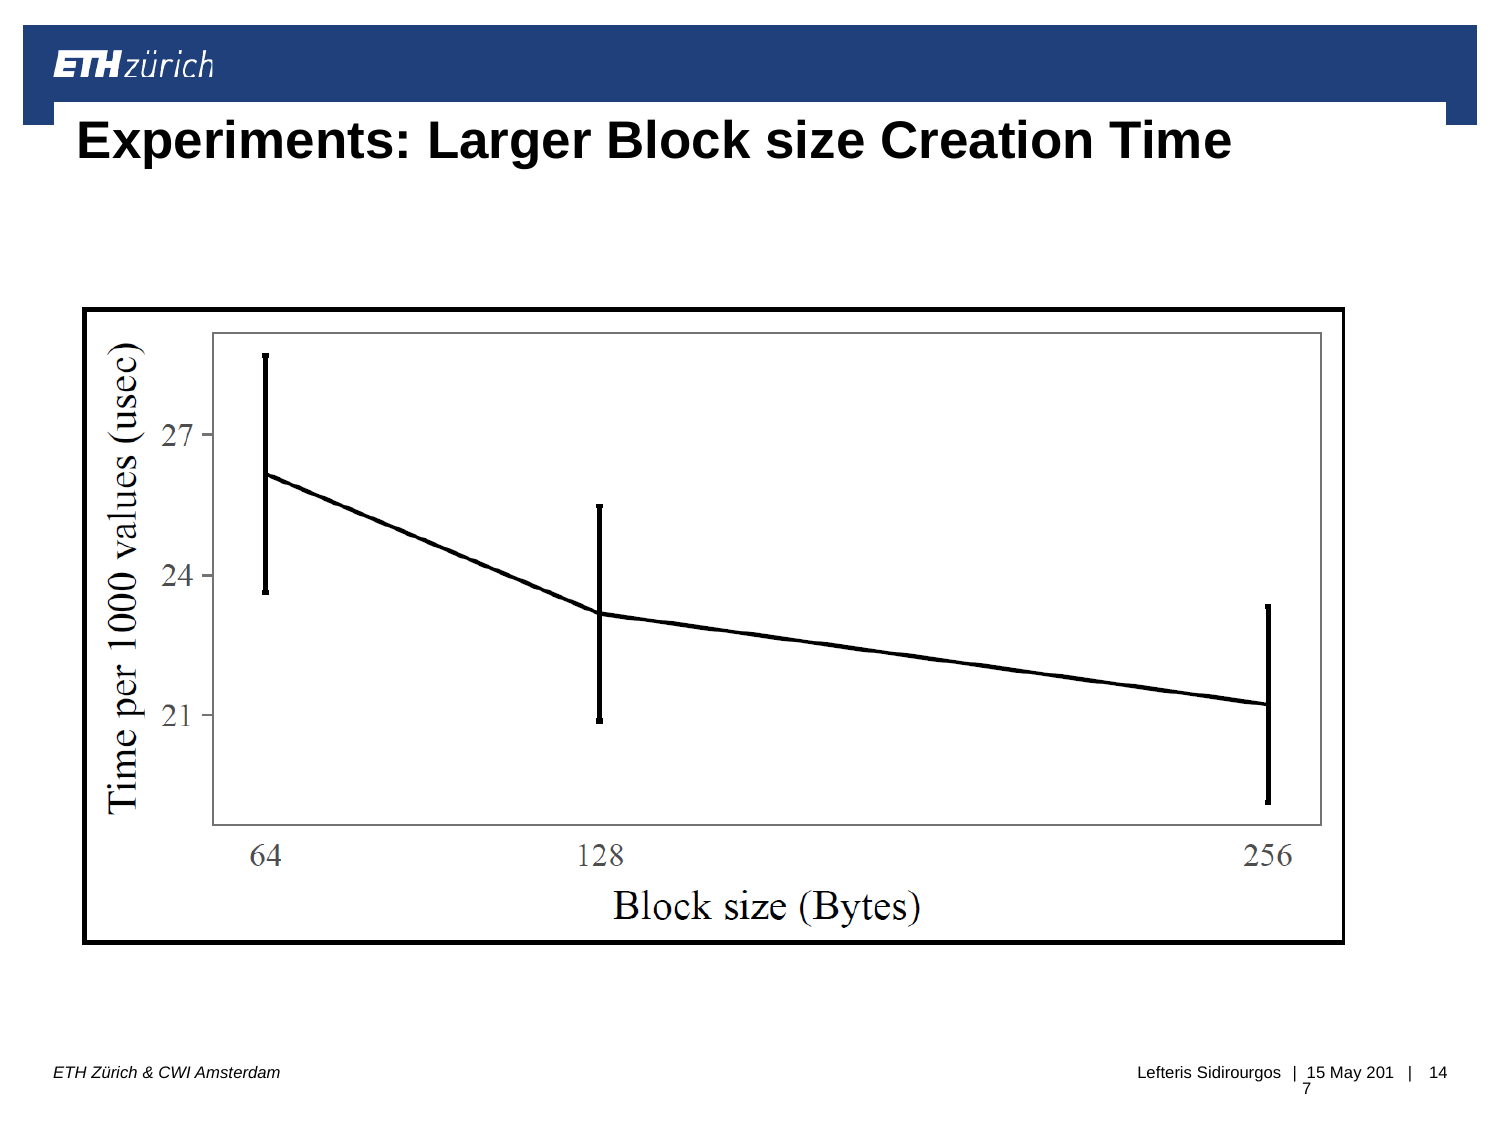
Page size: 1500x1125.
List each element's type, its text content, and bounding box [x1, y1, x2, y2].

picture [82, 307, 1345, 945]
title Experiments: Larger Block size Creation Time [53, 101, 1447, 262]
